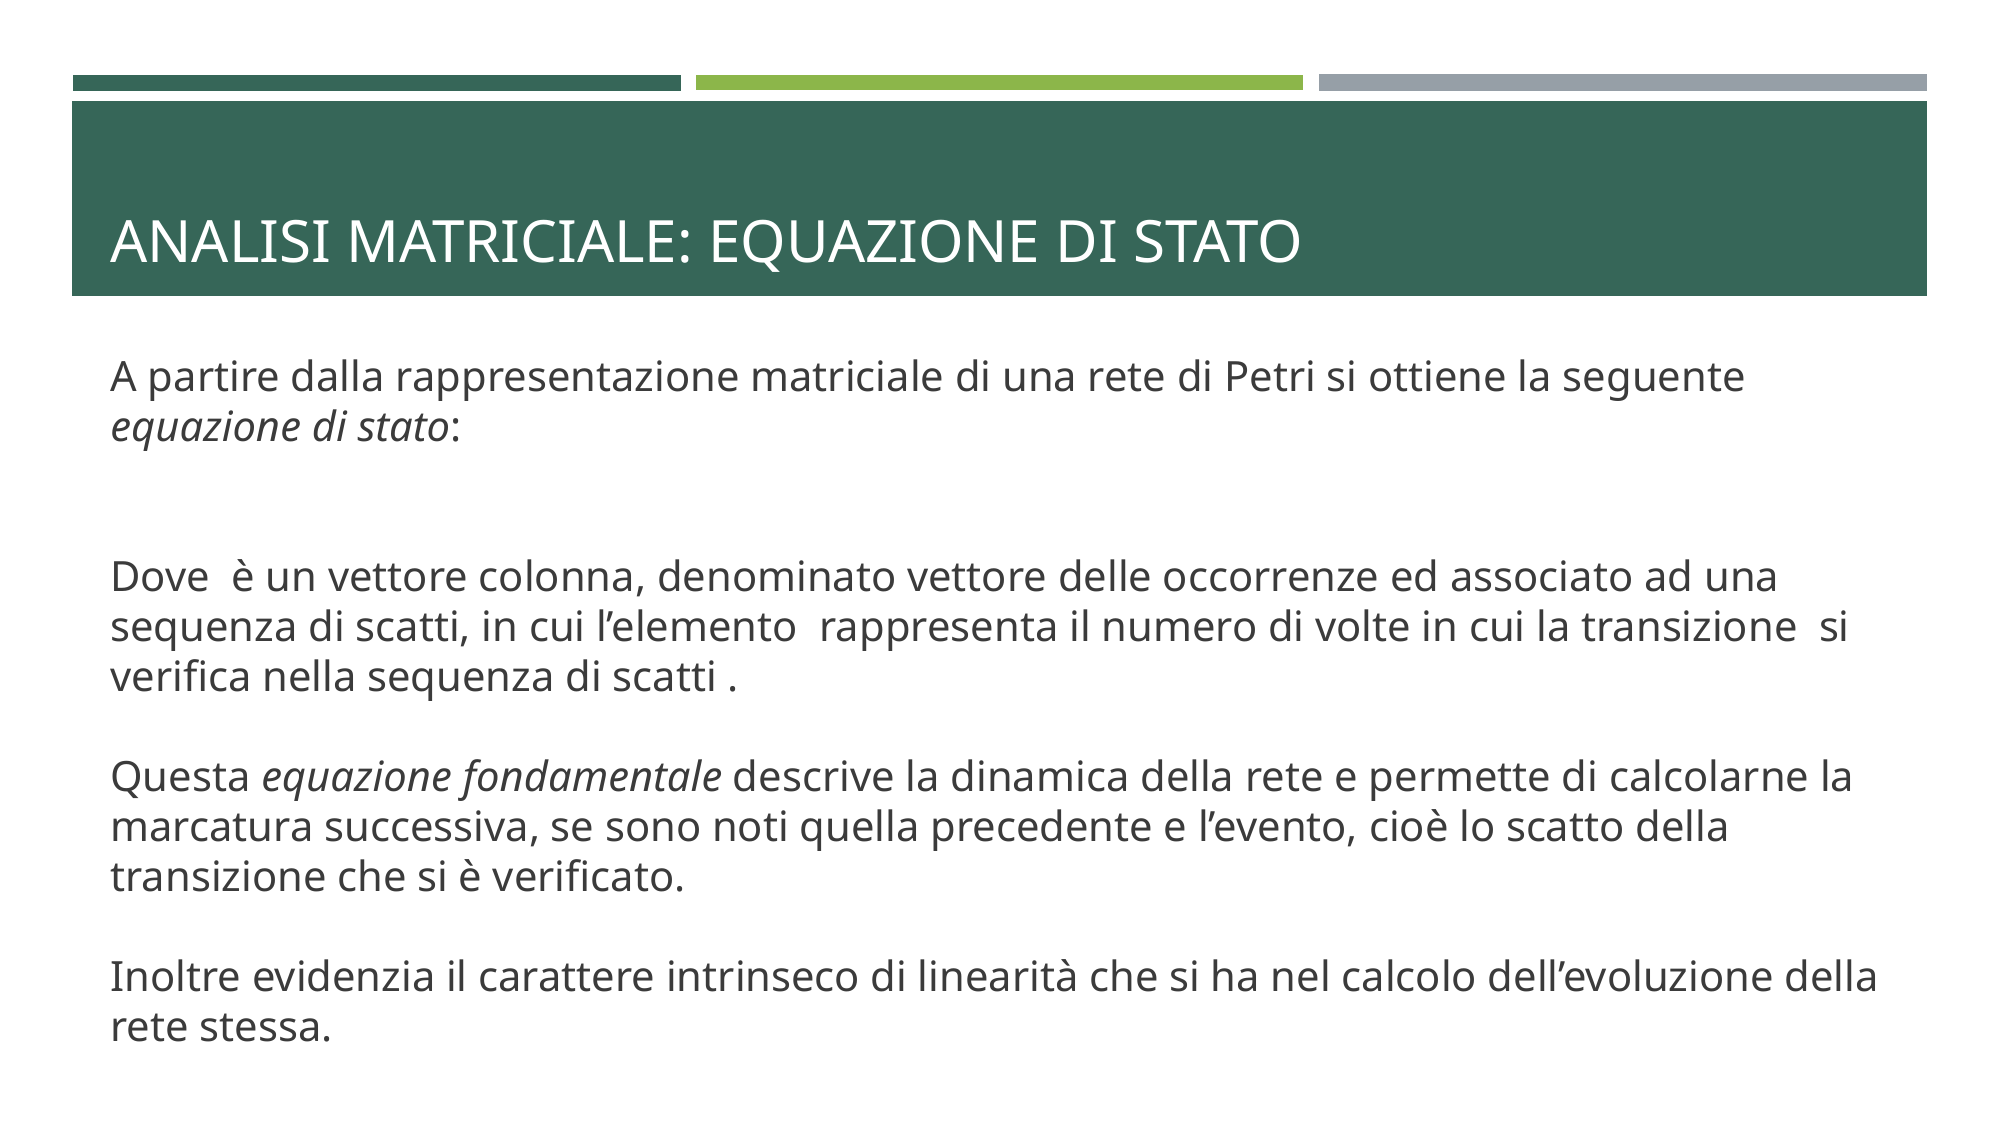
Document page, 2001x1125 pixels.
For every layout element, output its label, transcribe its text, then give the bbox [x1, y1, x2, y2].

text_box A partire dalla rappresentazione matriciale di una rete di Petri si ottiene la seguente equazione di stato: Dove è un vettore colonna, denominato vettore delle occorrenze ed associato ad una sequenza di scatti, in cui l’elemento rappresenta il numero di volte in cui la transizione si verifica nella sequenza di scatti . Questa equazione fondamentale descrive la dinamica della rete e permette di calcolarne la marcatura successiva, se sono noti quella precedente e l’evento, cioè lo scatto della transizione che si è verificato. Inoltre evidenzia il carattere intrinseco di linearità che si ha nel calcolo dell’evoluzione della rete stessa. [95, 342, 1905, 1065]
title Analisi matriciale: equazione di stato [95, 115, 1905, 282]
